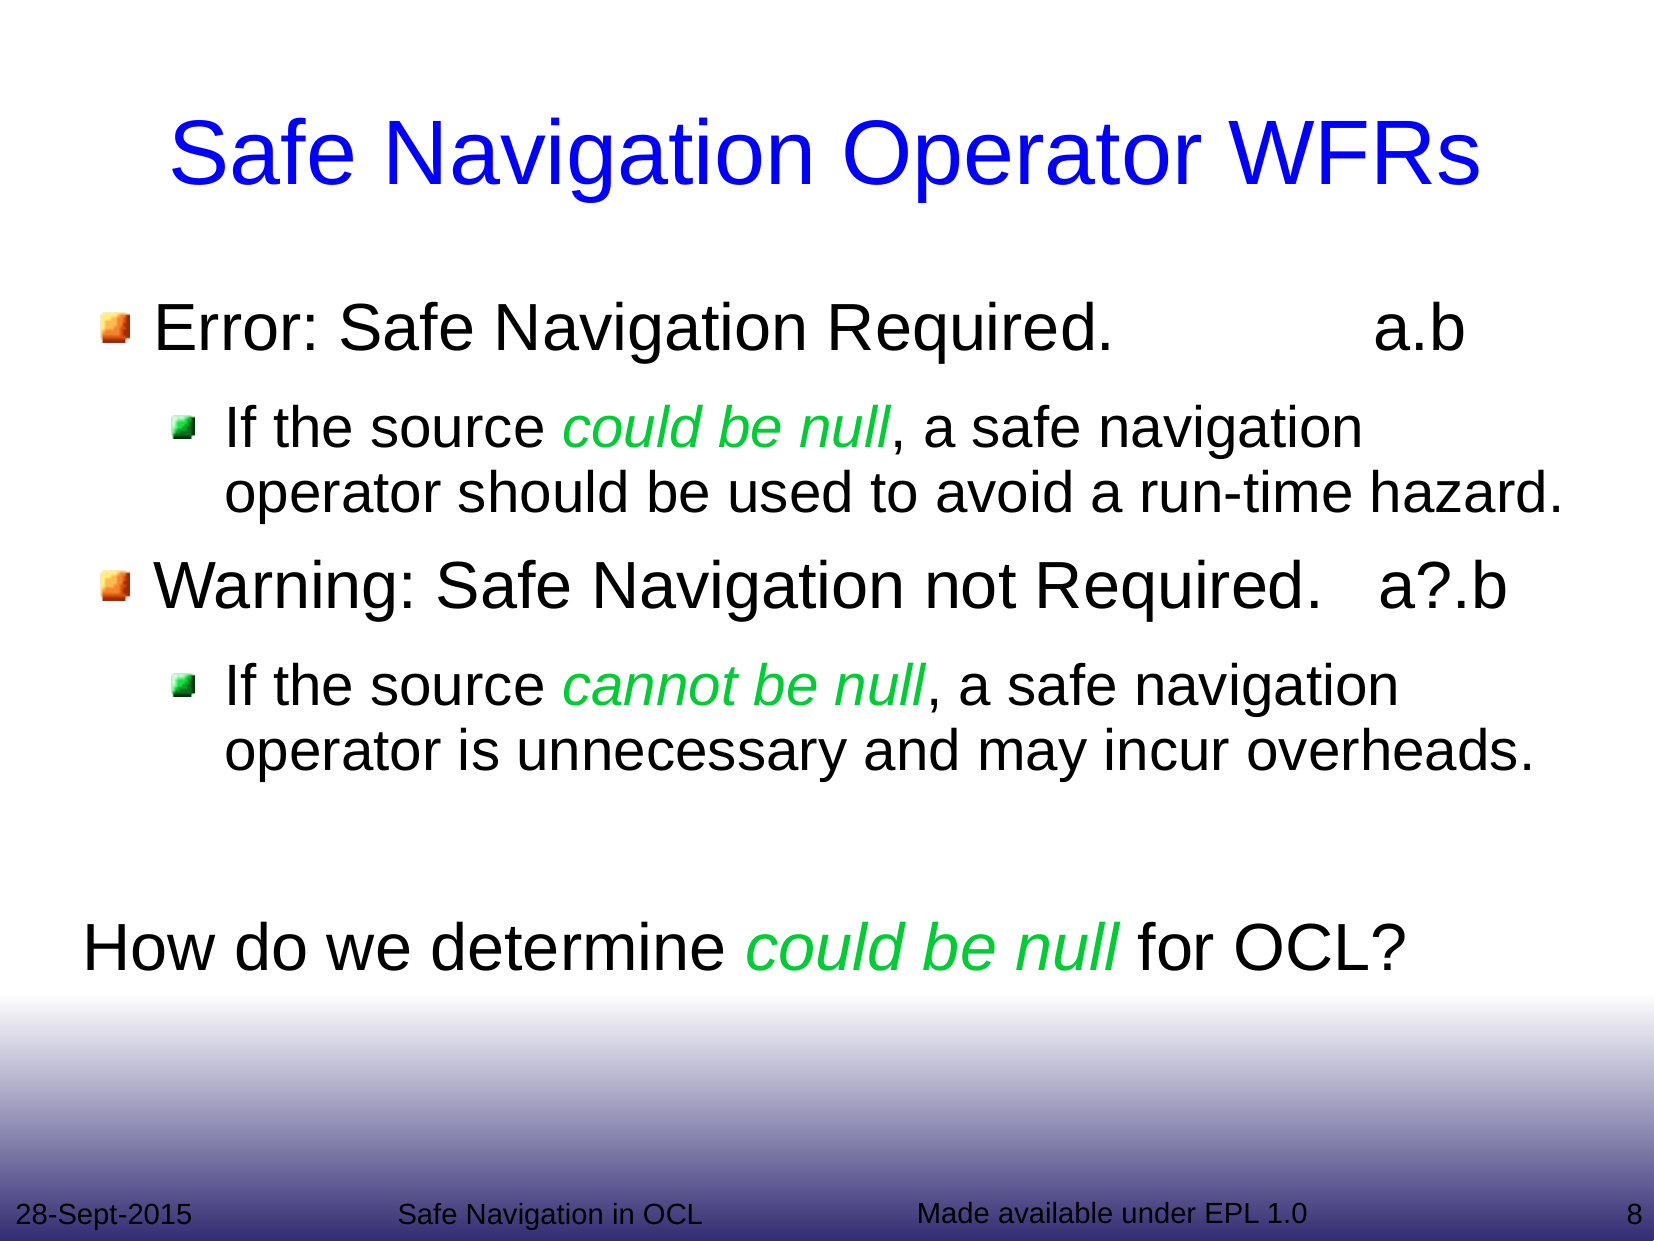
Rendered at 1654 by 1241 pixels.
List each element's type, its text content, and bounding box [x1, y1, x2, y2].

list Error: Safe Navigation Required. a.b If the source could be null, a safe navigation operator should be used to avoid a run-time hazard. Warning: Safe Navigation not Required. a?.b If the source cannot be null, a safe navigation operator is unnecessary and may incur overheads. How do we determine could be null for OCL? [82, 290, 1571, 1109]
title Safe Navigation Operator WFRs [82, 49, 1571, 257]
